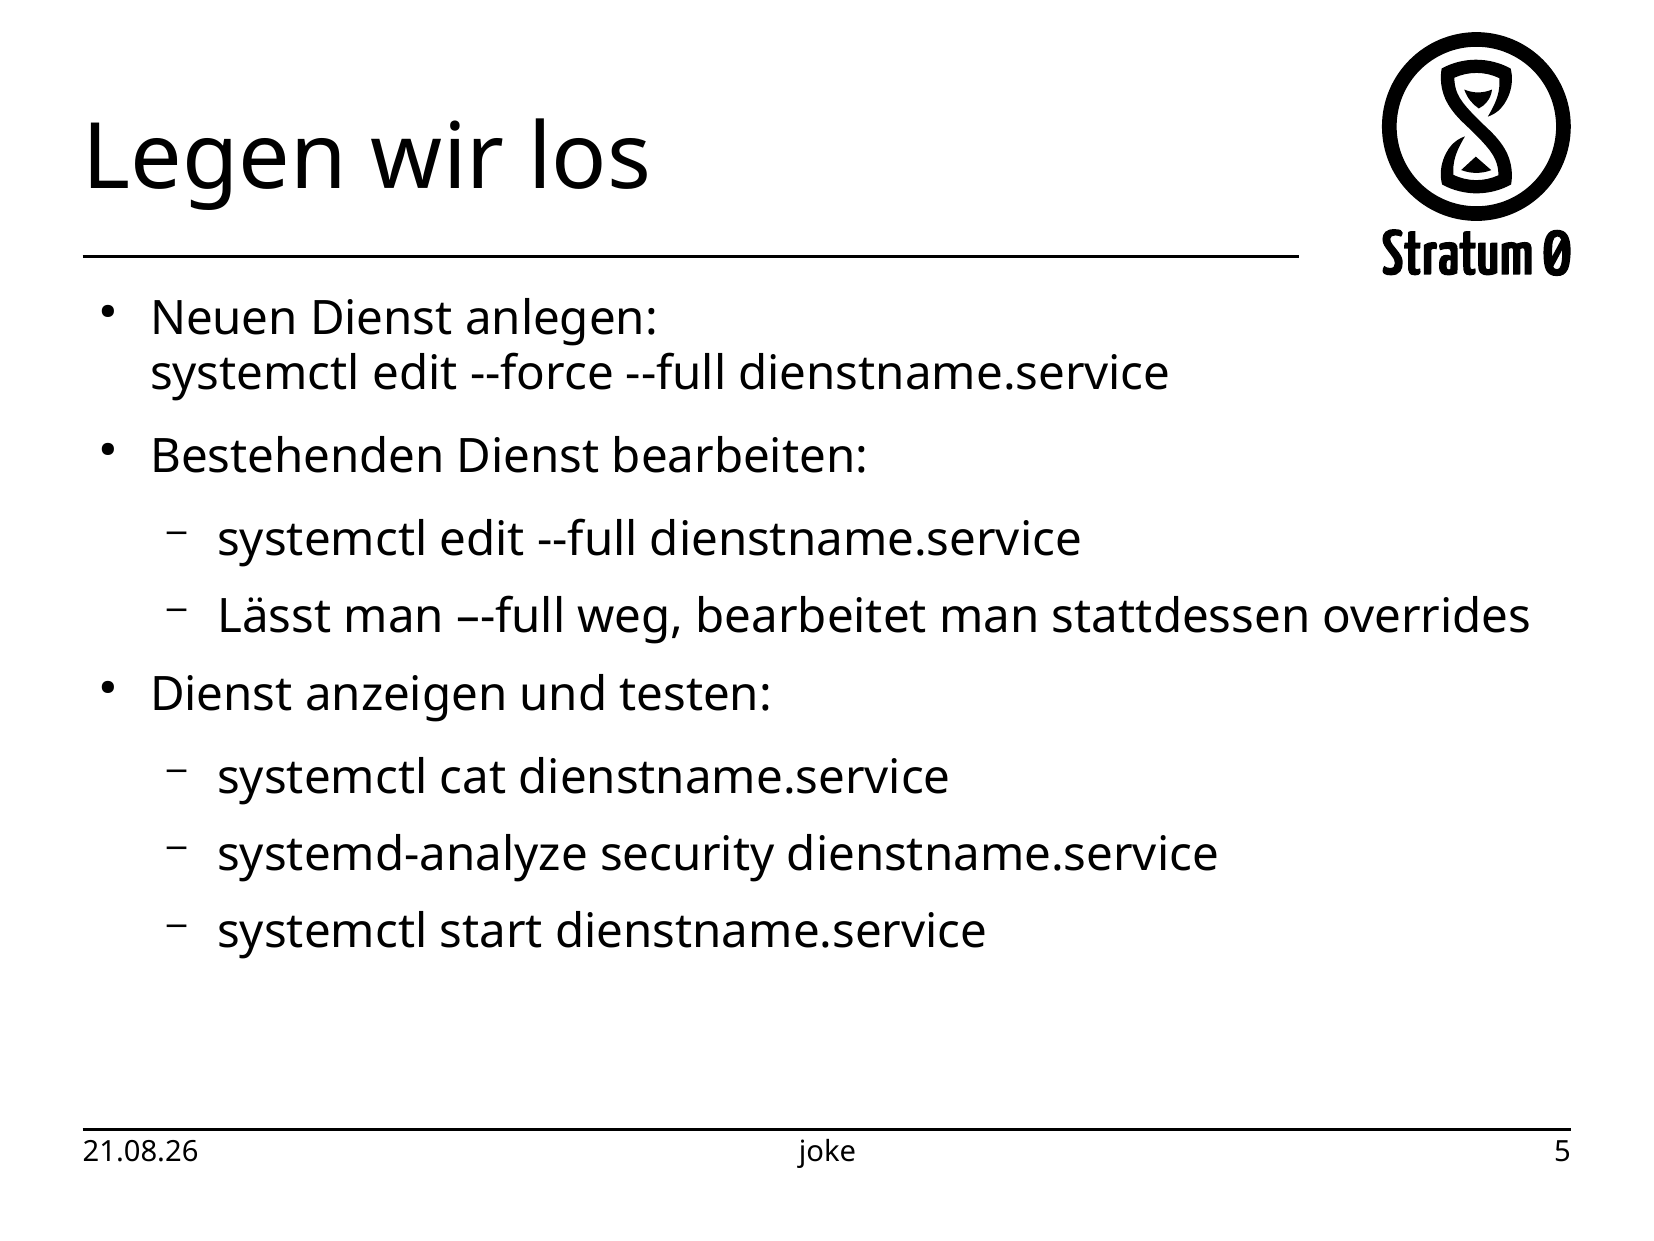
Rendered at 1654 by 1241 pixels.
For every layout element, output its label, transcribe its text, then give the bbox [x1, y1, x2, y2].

title Legen wir los [82, 49, 1300, 257]
list Neuen Dienst anlegen: systemctl edit --force --full dienstname.service Bestehenden Dienst bearbeiten: systemctl edit --full dienstname.service Lässt man –-full weg, bearbeitet man stattdessen overrides Dienst anzeigen und testen: systemctl cat dienstname.service systemd-analyze security dienstname.service systemctl start dienstname.service [82, 290, 1538, 1010]
